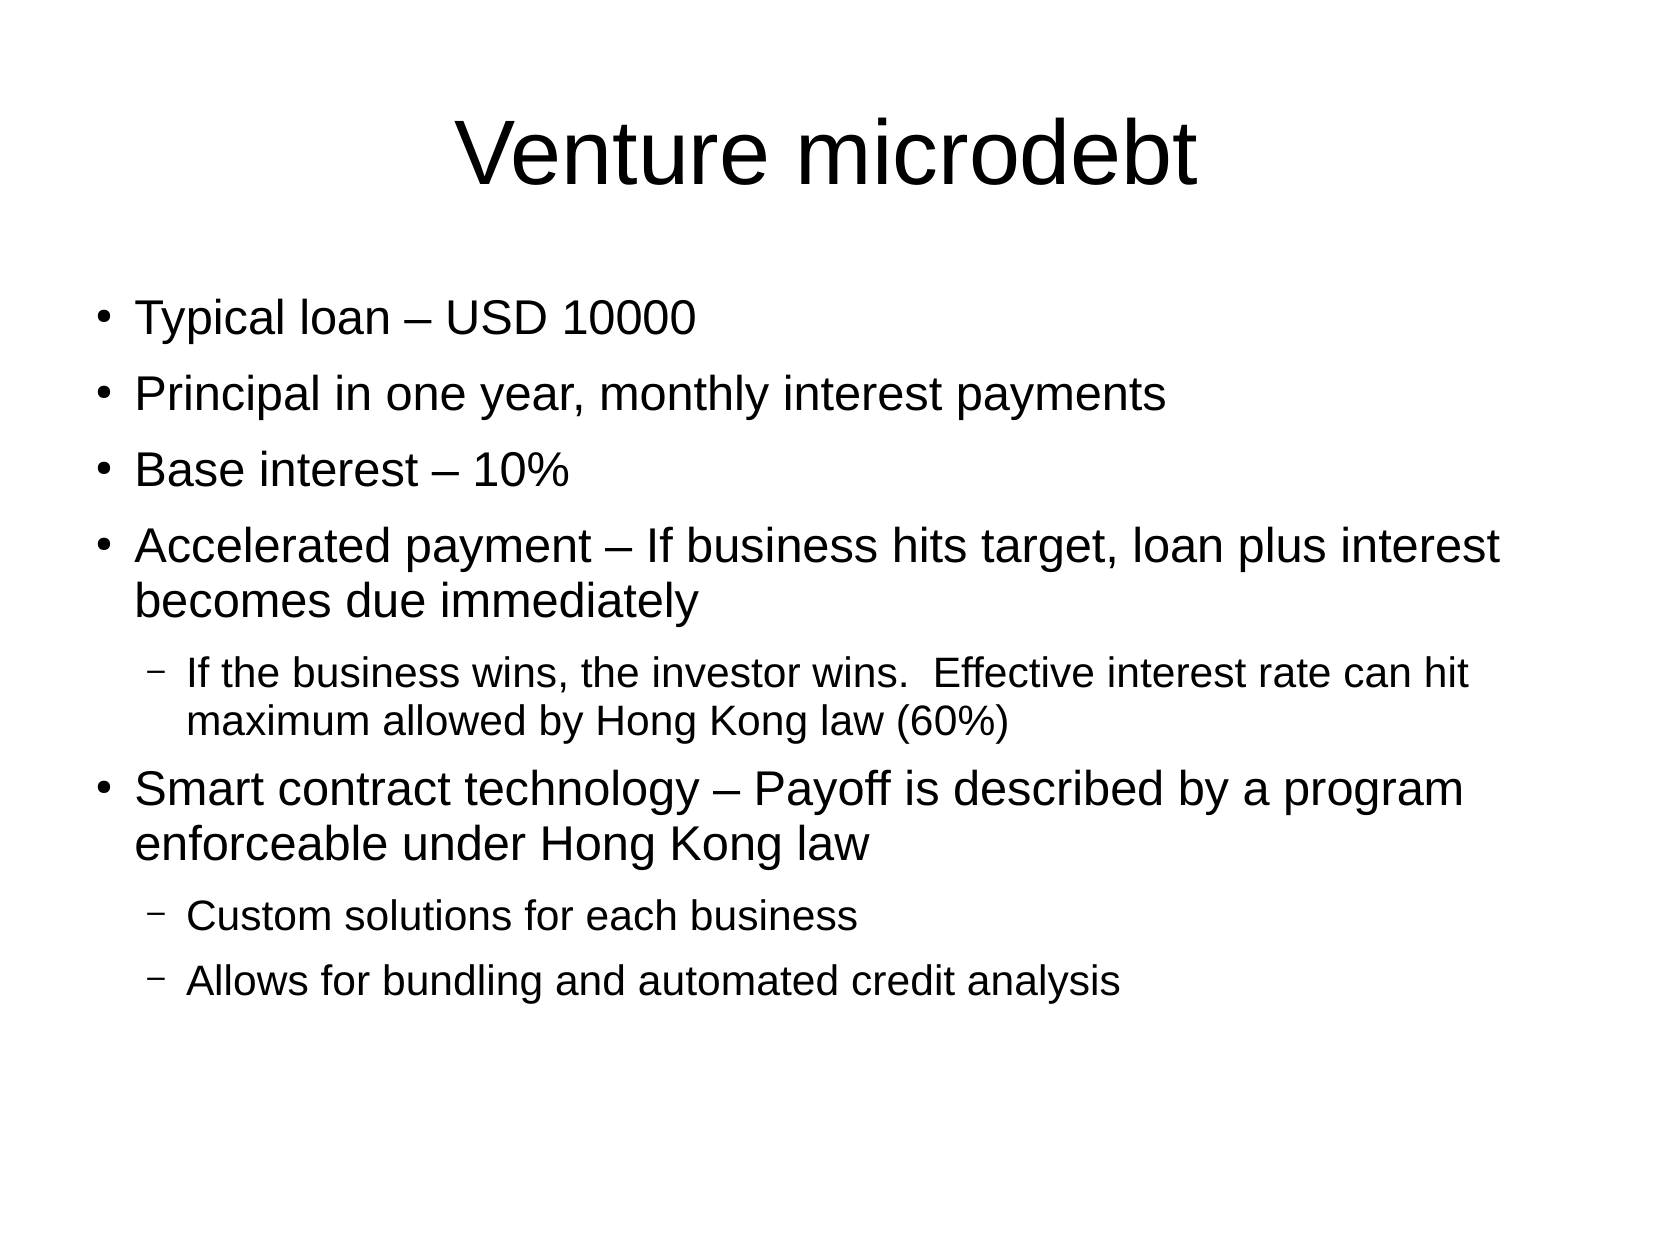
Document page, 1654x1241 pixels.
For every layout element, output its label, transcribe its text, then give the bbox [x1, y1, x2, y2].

title Venture microdebt [82, 49, 1571, 257]
list Typical loan – USD 10000 Principal in one year, monthly interest payments Base interest – 10% Accelerated payment – If business hits target, loan plus interest becomes due immediately If the business wins, the investor wins. Effective interest rate can hit maximum allowed by Hong Kong law (60%) Smart contract technology – Payoff is described by a program enforceable under Hong Kong law Custom solutions for each business Allows for bundling and automated credit analysis [82, 290, 1571, 1010]
